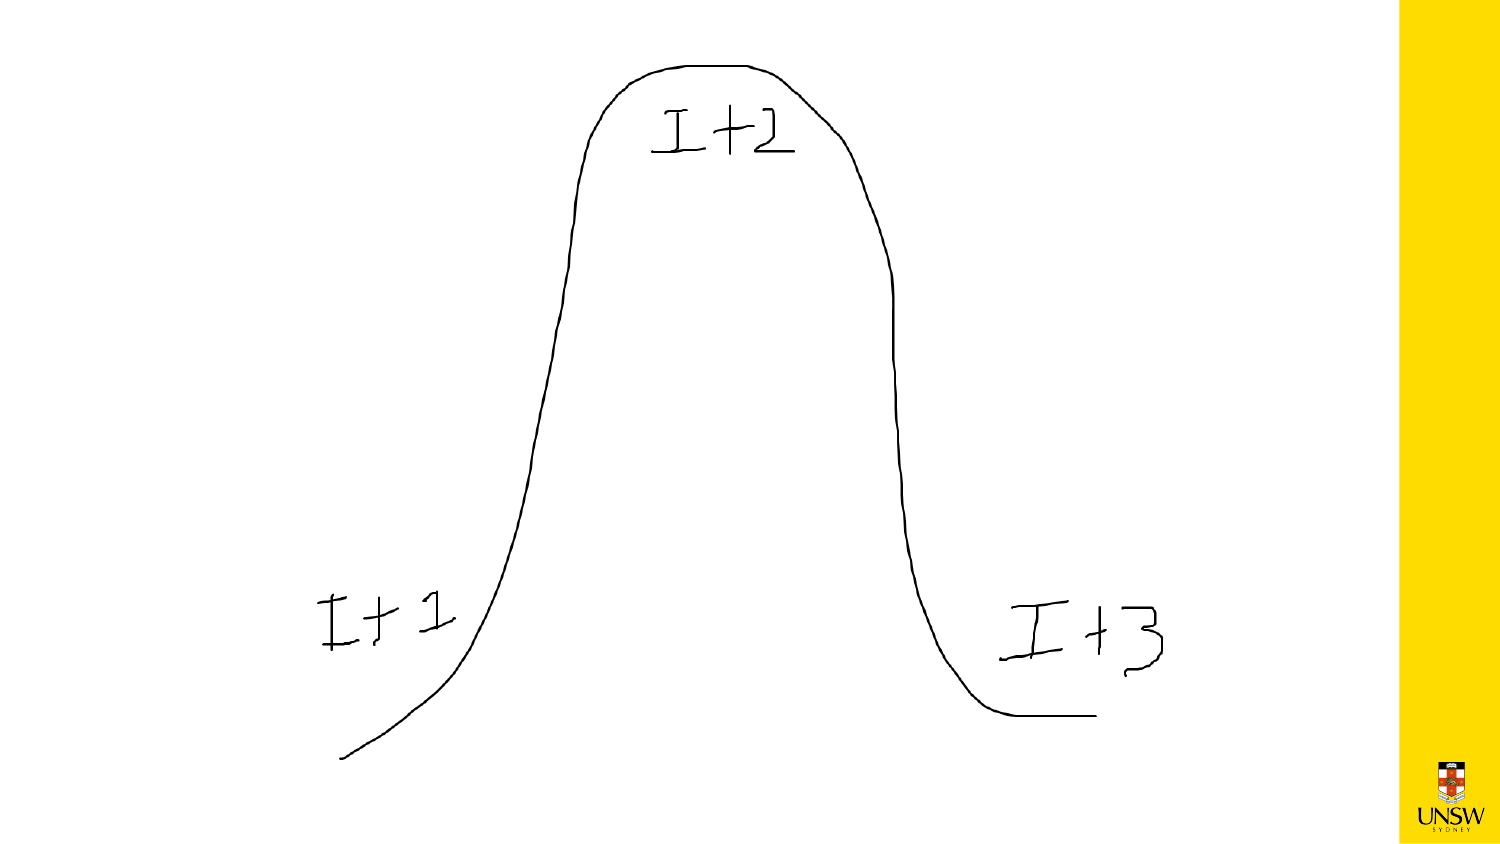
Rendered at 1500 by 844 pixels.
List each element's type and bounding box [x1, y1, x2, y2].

picture [1418, 762, 1485, 832]
picture [289, 24, 1211, 819]
